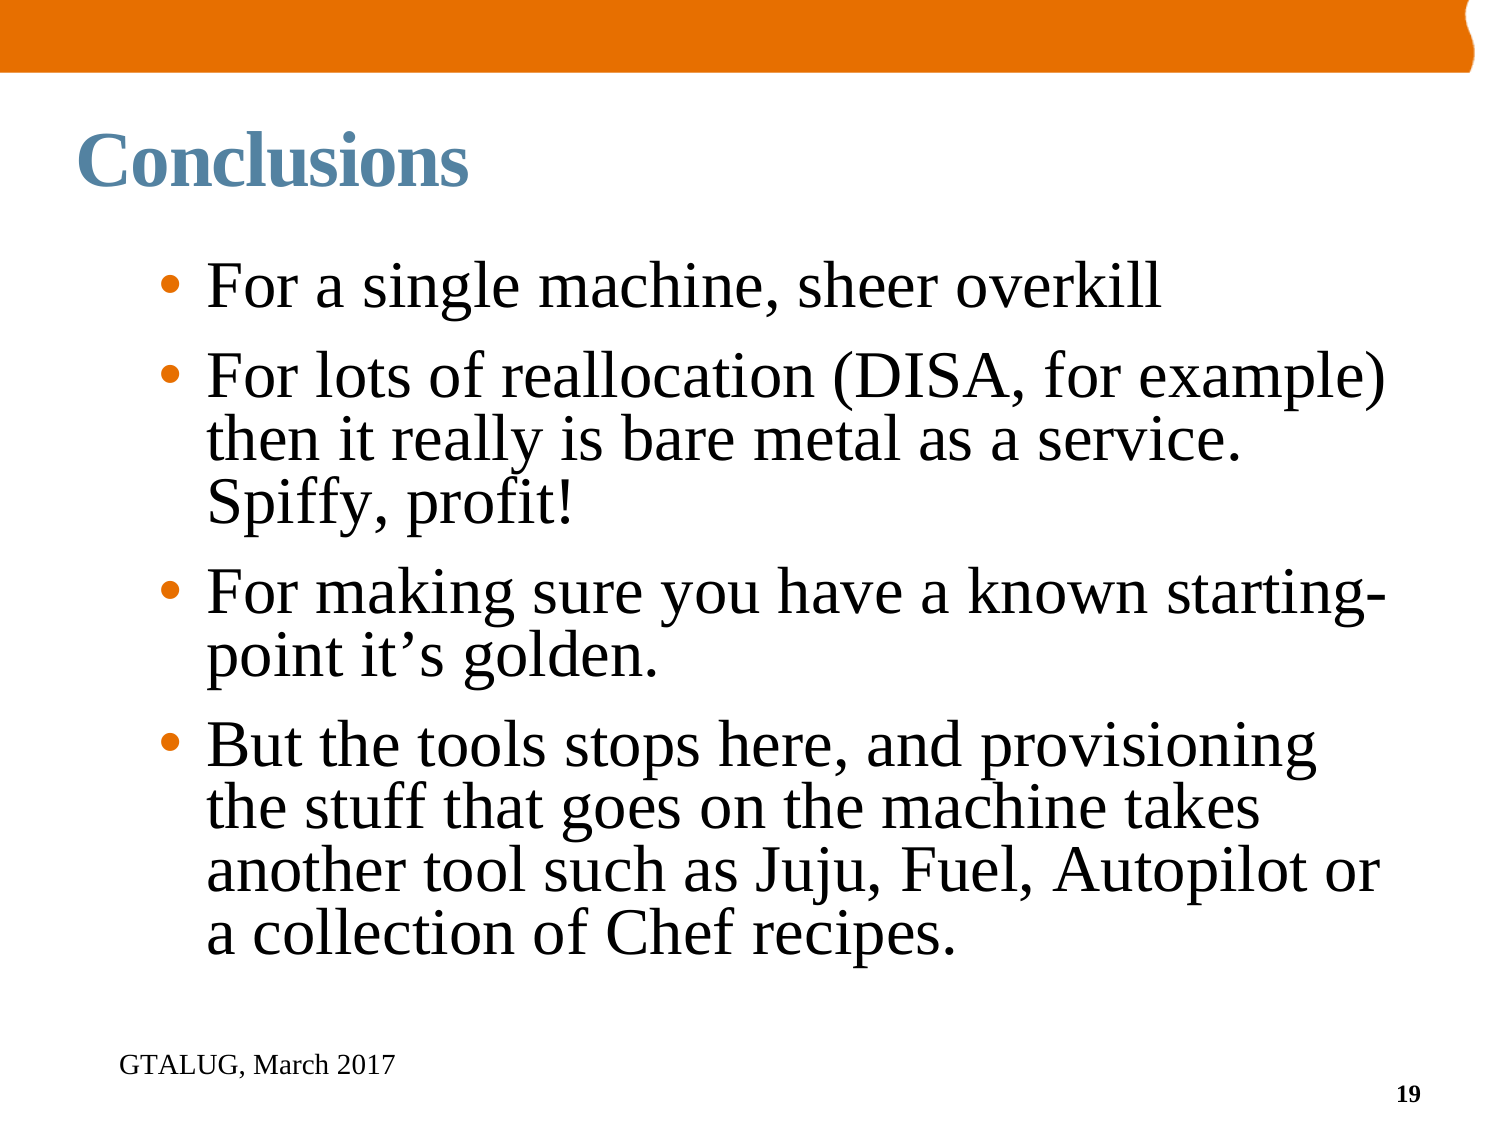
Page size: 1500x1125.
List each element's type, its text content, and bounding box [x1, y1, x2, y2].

picture [0, 0, 1500, 75]
title Conclusions [75, 122, 1438, 228]
list For a single machine, sheer overkill For lots of reallocation (DISA, for example) then it really is bare metal as a service. Spiffy, profit! For making sure you have a known starting-point it’s golden. But the tools stops here, and provisioning the stuff that goes on the machine takes another tool such as Juju, Fuel, Autopilot or a collection of Chef recipes. [64, 257, 1402, 1069]
